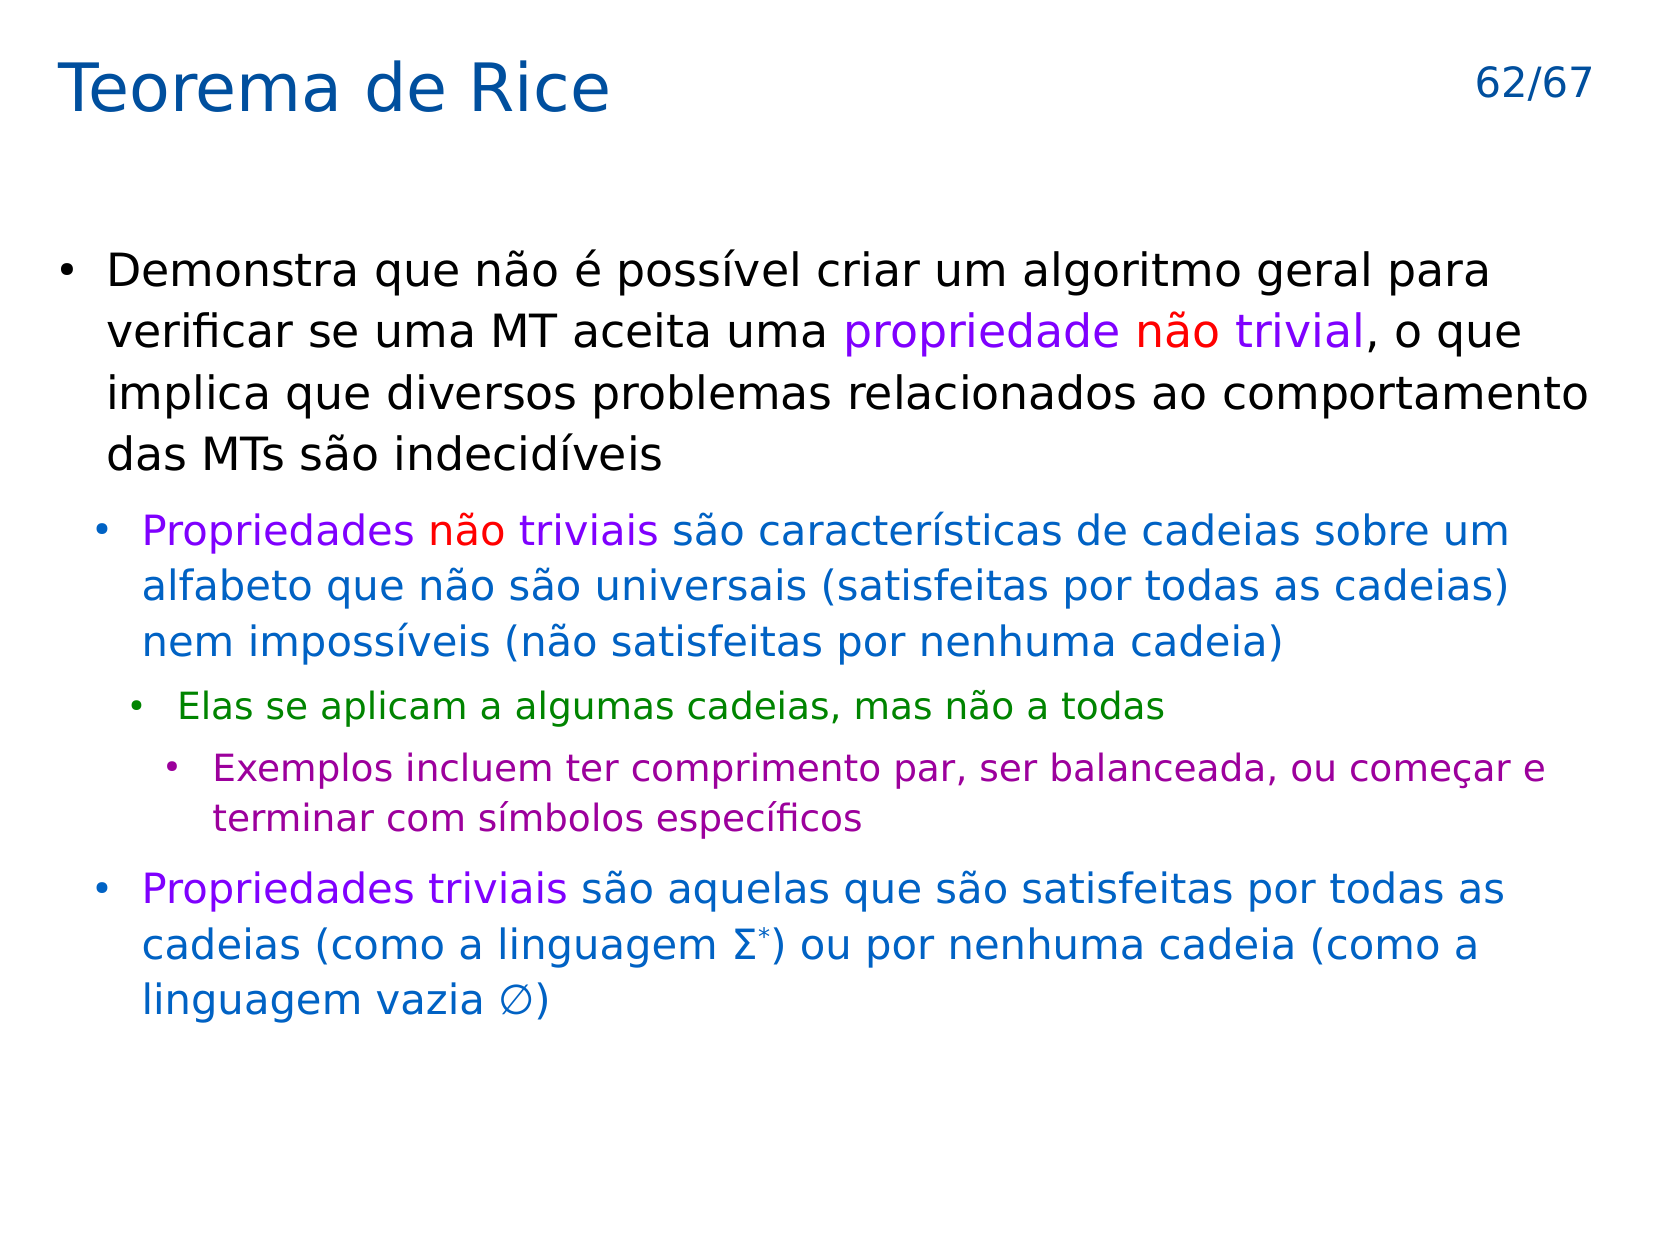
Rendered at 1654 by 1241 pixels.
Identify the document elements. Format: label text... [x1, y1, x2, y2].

list Demonstra que não é possível criar um algoritmo geral para verificar se uma MT aceita uma propriedade não trivial, o que implica que diversos problemas relacionados ao comportamento das MTs são indecidíveis Propriedades não triviais são características de cadeias sobre um alfabeto que não são universais (satisfeitas por todas as cadeias) nem impossíveis (não satisfeitas por nenhuma cadeia) Elas se aplicam a algumas cadeias, mas não a todas Exemplos incluem ter comprimento par, ser balanceada, ou começar e terminar com símbolos específicos Propriedades triviais são aquelas que são satisfeitas por todas as cadeias (como a linguagem Σ*) ou por nenhuma cadeia (como a linguagem vazia ∅) [59, 236, 1595, 1182]
title Teorema de Rice [59, 49, 1625, 128]
